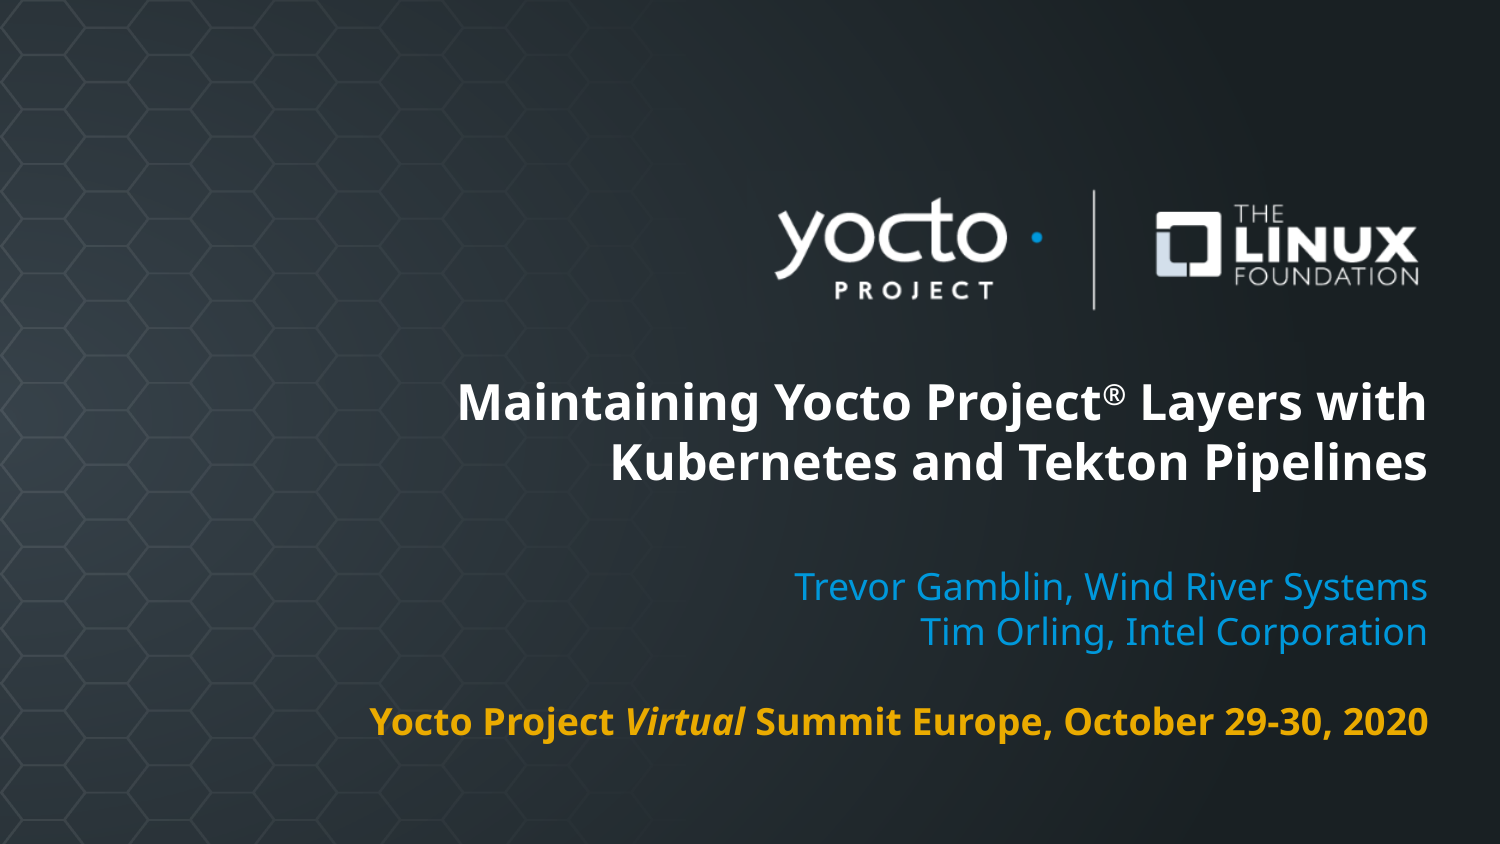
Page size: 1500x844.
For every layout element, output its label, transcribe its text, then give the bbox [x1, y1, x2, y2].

subtitle Trevor Gamblin, Wind River Systems Tim Orling, Intel Corporation [356, 563, 1429, 672]
title Maintaining Yocto Project® Layers with Kubernetes and Tekton Pipelines [336, 341, 1429, 551]
picture [0, 0, 1500, 844]
list Yocto Project Virtual Summit Europe, October 29-30, 2020 [285, 697, 1430, 779]
